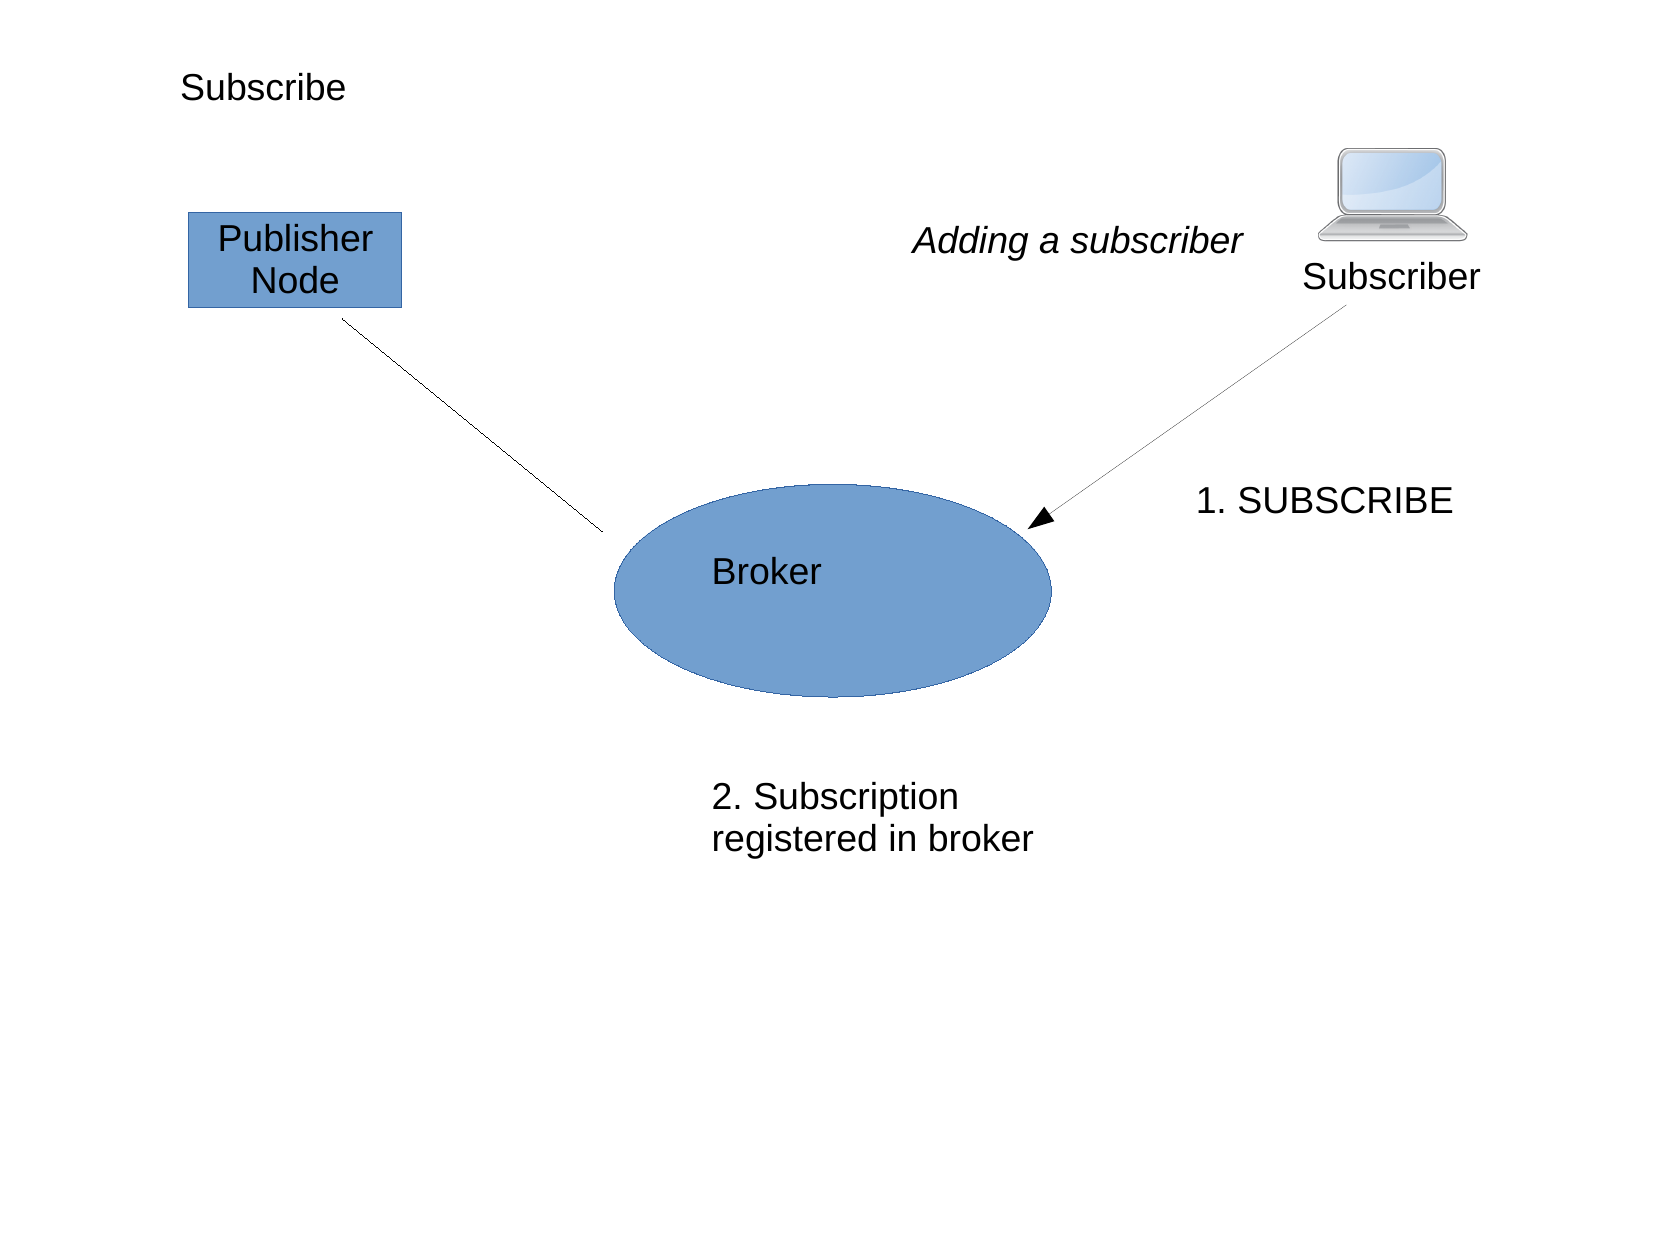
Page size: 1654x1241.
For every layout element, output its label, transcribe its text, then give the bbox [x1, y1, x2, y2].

text_box Subscribe [165, 59, 686, 116]
text_box Publisher Node [188, 212, 402, 308]
text_box Subscriber [1287, 248, 1607, 305]
text_box [614, 484, 1052, 698]
picture [1311, 141, 1474, 248]
text_box Adding a subscriber [897, 212, 1300, 272]
text_box 2. Subscription registered in broker [696, 767, 1087, 867]
text_box 1. SUBSCRIBE [1181, 472, 1571, 530]
text_box Broker [696, 543, 969, 601]
